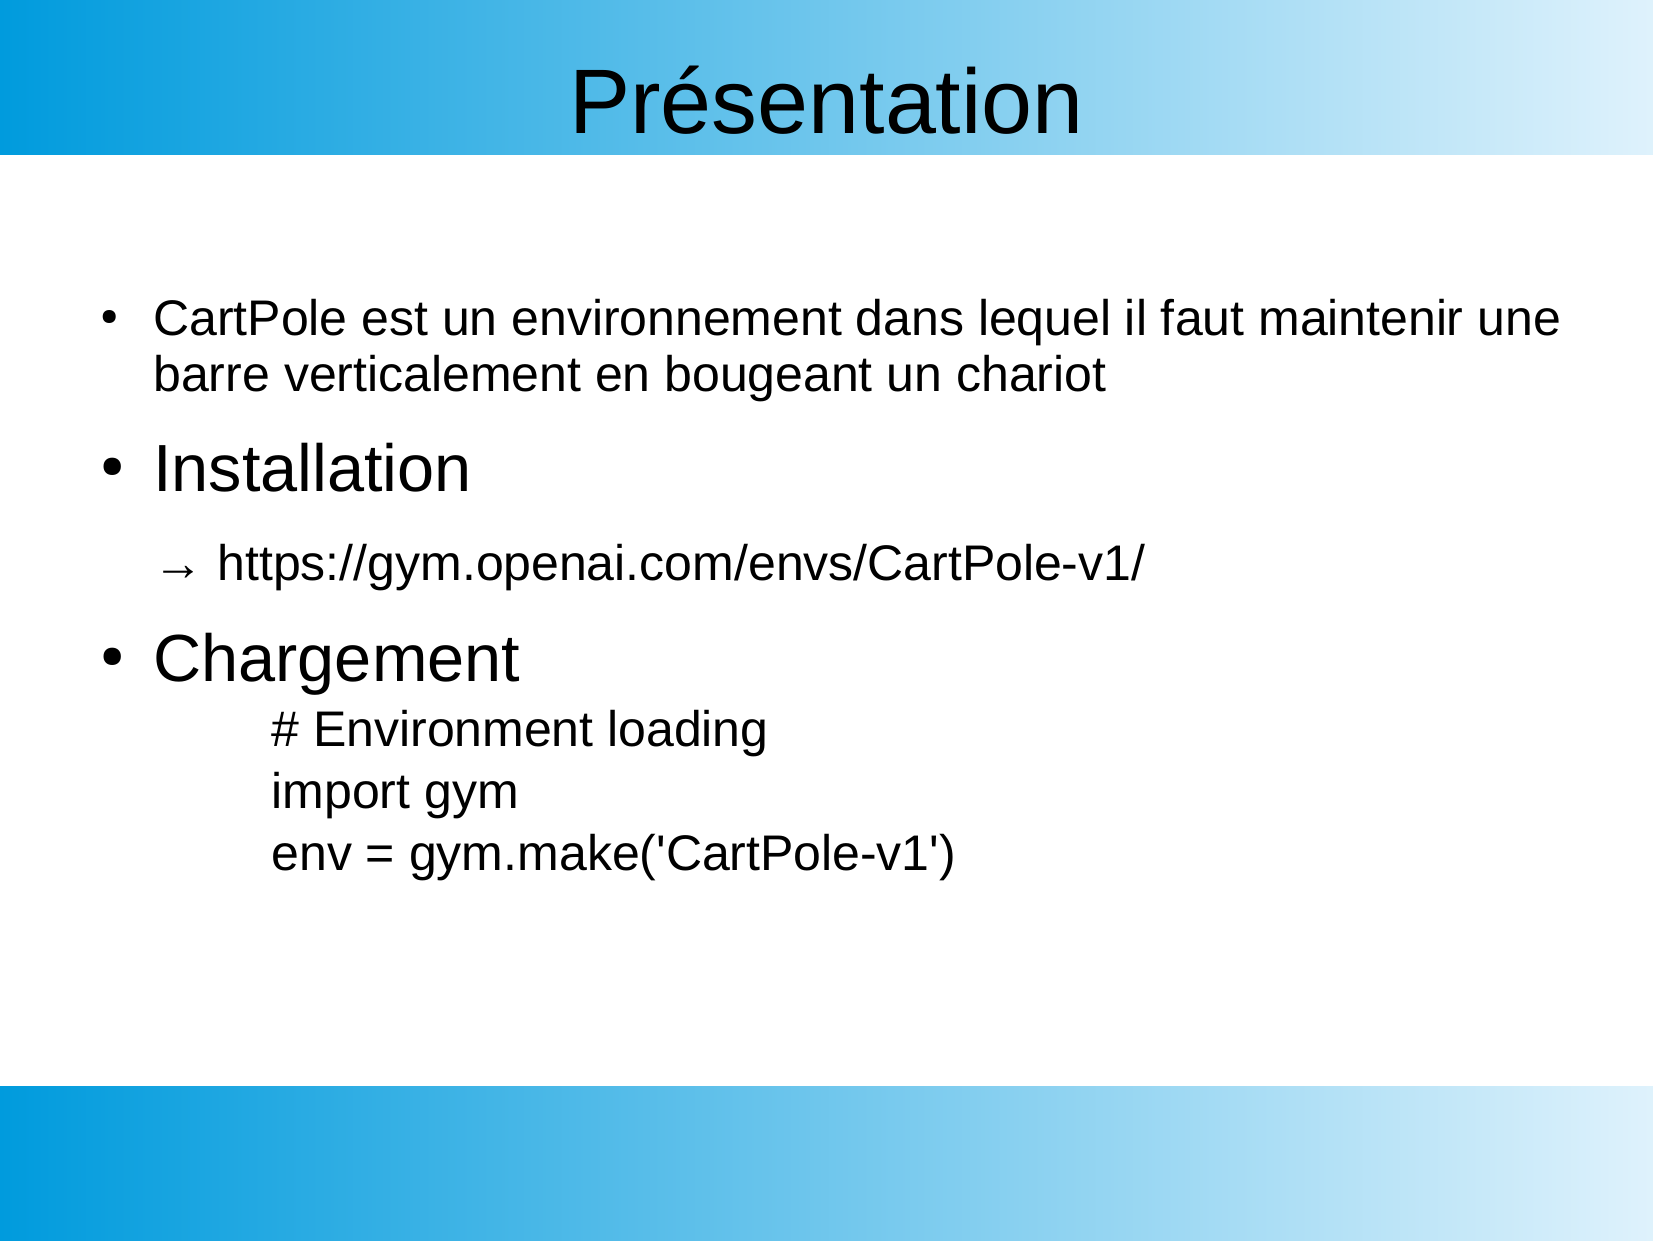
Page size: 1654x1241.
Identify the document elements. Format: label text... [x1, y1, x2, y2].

title Présentation [82, 49, 1571, 155]
list CartPole est un environnement dans lequel il faut maintenir une barre verticalement en bougeant un chariot Installation → https://gym.openai.com/envs/CartPole-v1/ Chargement # Environment loading import gym env = gym.make('CartPole-v1') [82, 290, 1571, 1010]
